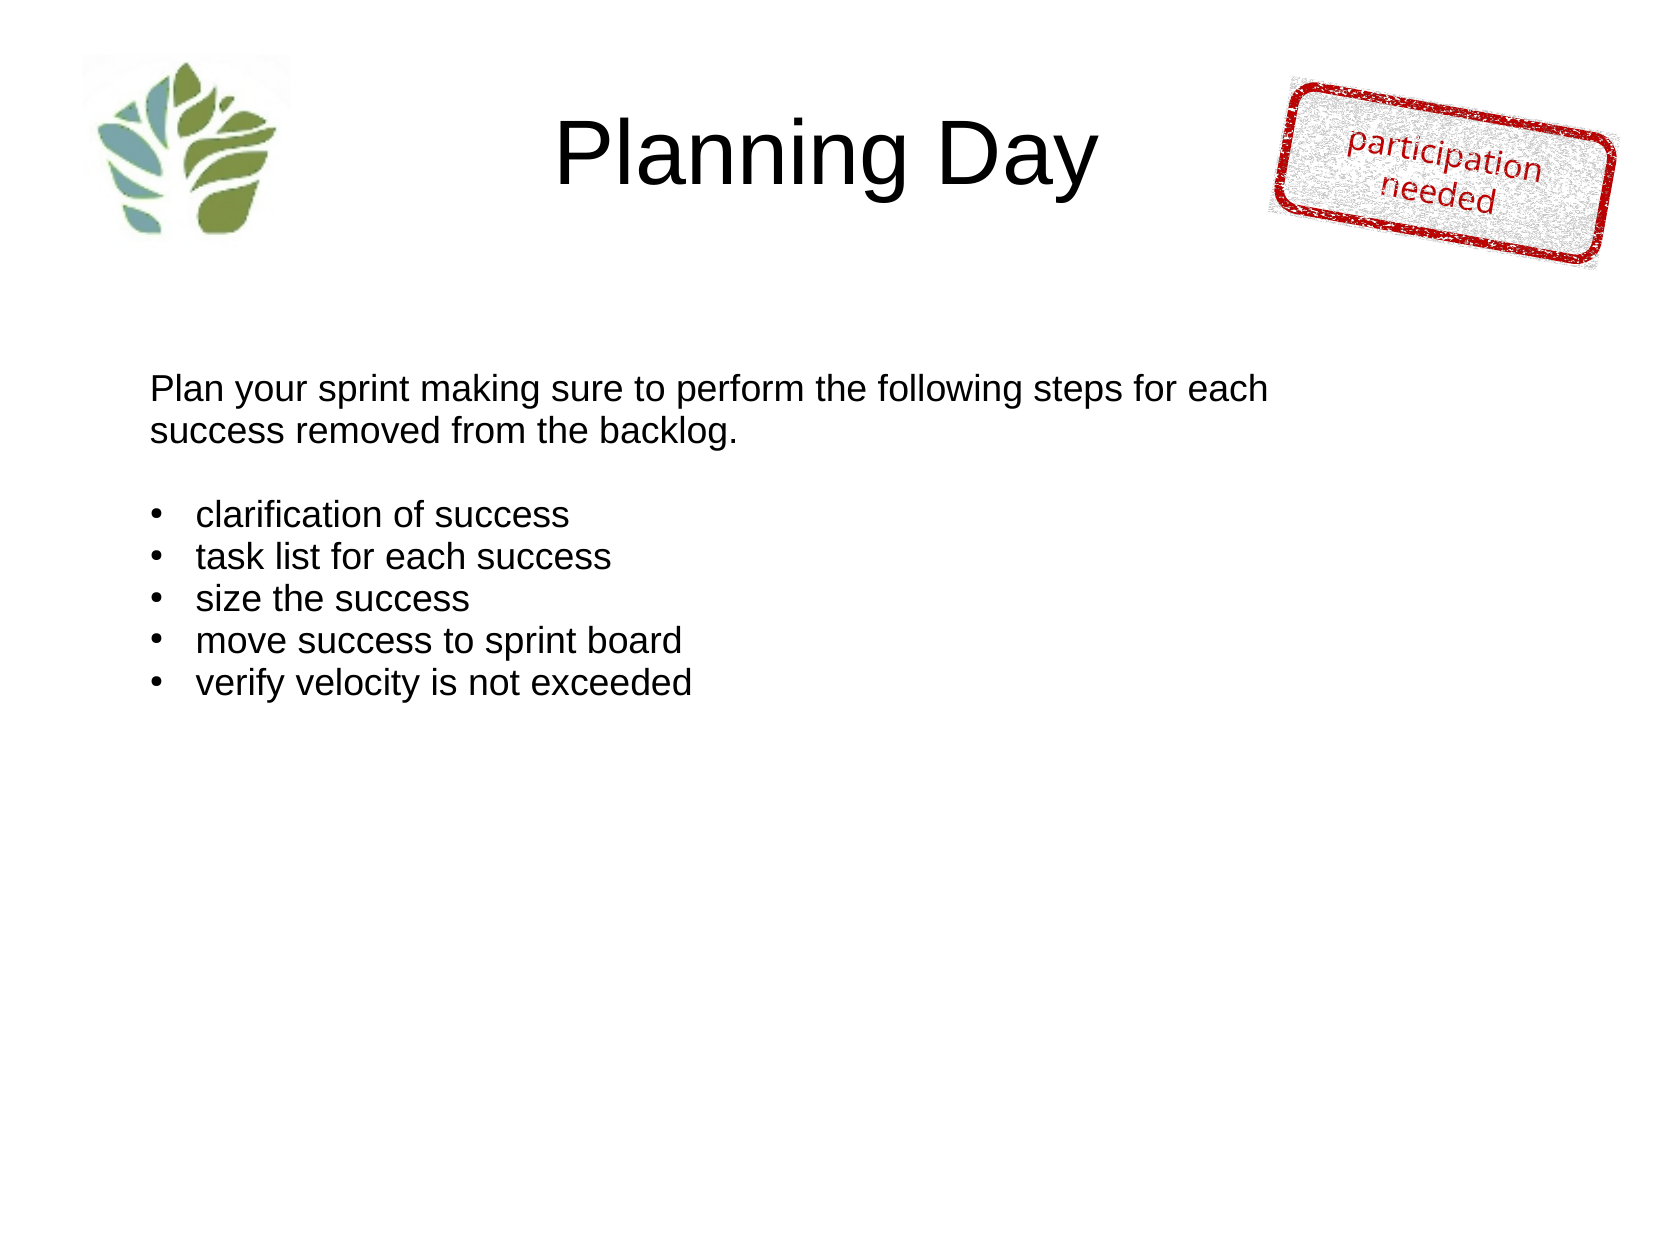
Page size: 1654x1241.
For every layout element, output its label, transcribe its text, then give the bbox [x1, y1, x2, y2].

picture [1267, 75, 1621, 271]
picture [82, 49, 291, 258]
title Planning Day [291, 49, 1571, 257]
text_box Plan your sprint making sure to perform the following steps for each success removed from the backlog. clarification of success task list for each success size the success move success to sprint board verify velocity is not exceeded [135, 360, 1411, 712]
